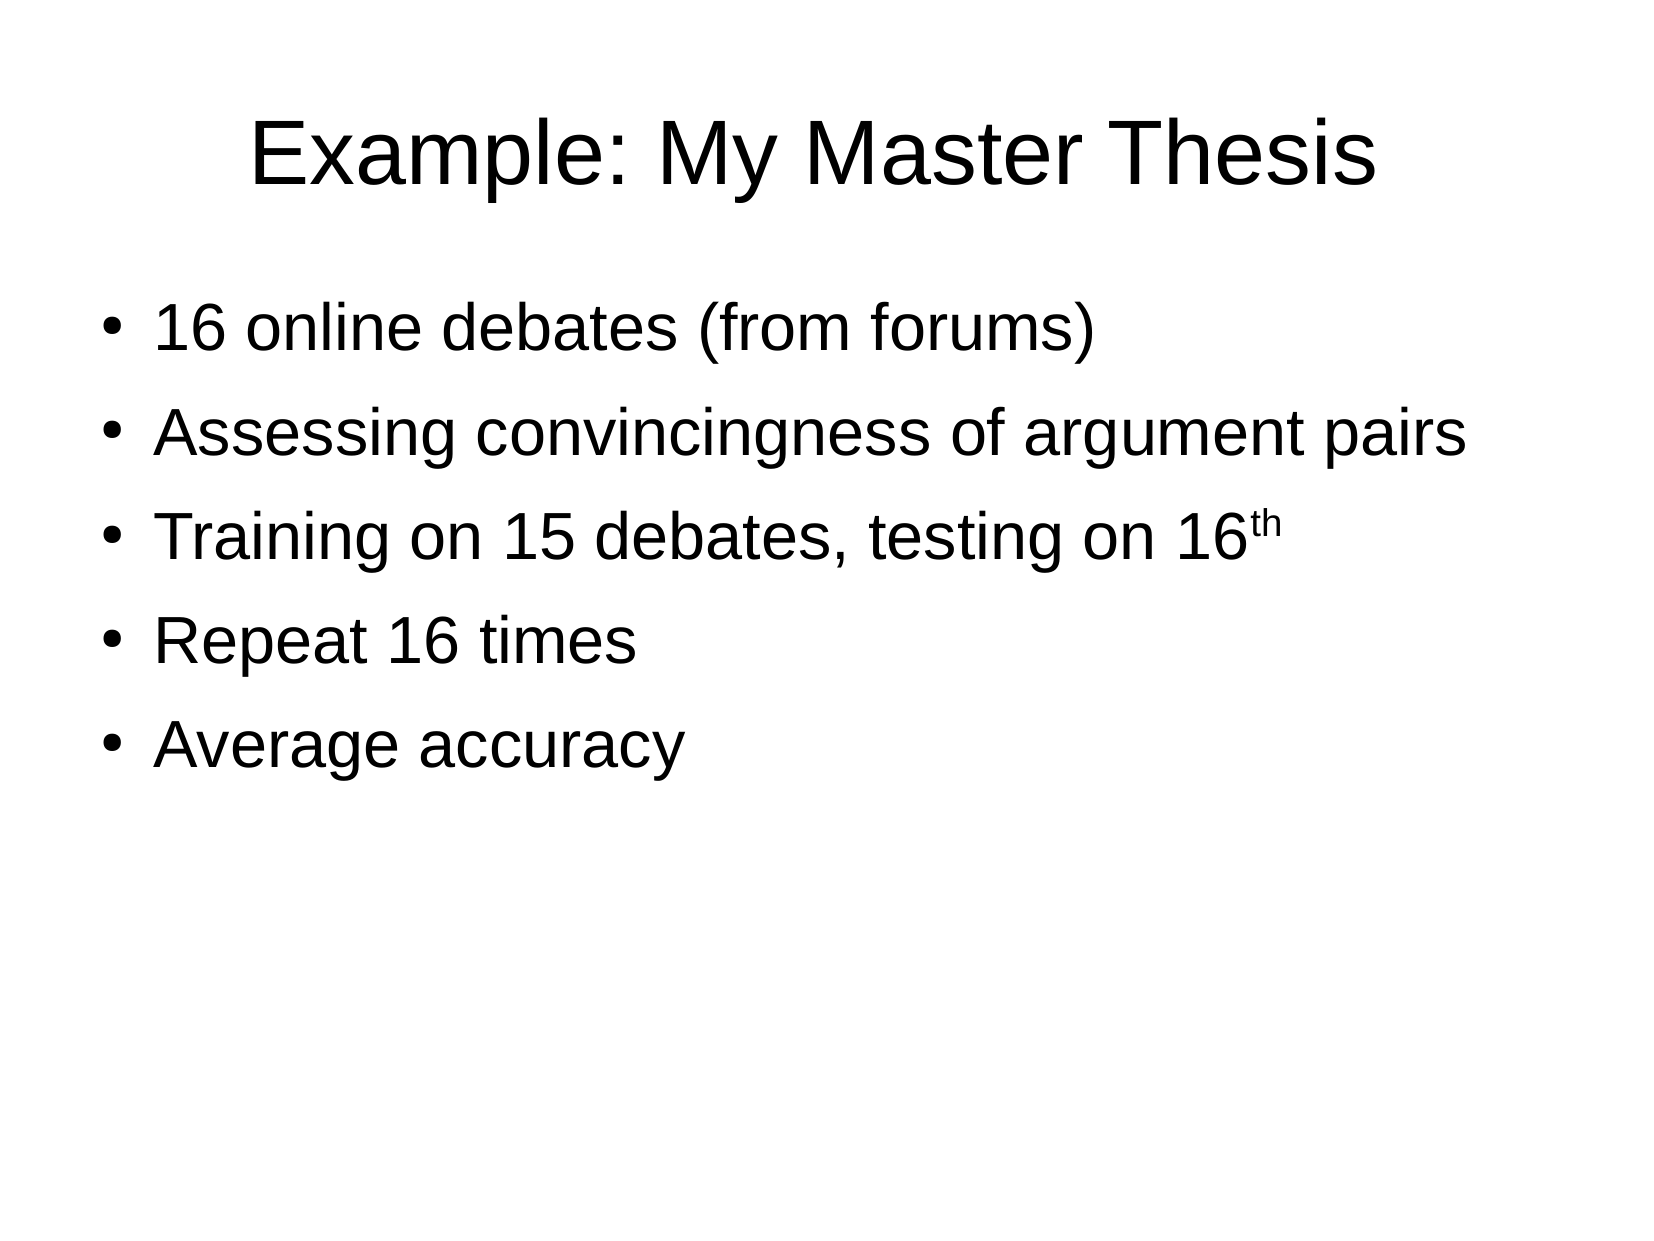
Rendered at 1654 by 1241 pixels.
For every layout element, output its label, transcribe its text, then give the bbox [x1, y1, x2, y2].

list 16 online debates (from forums) Assessing convincingness of argument pairs Training on 15 debates, testing on 16th Repeat 16 times Average accuracy [82, 290, 1571, 1010]
title Example: My Master Thesis [82, 49, 1571, 257]
